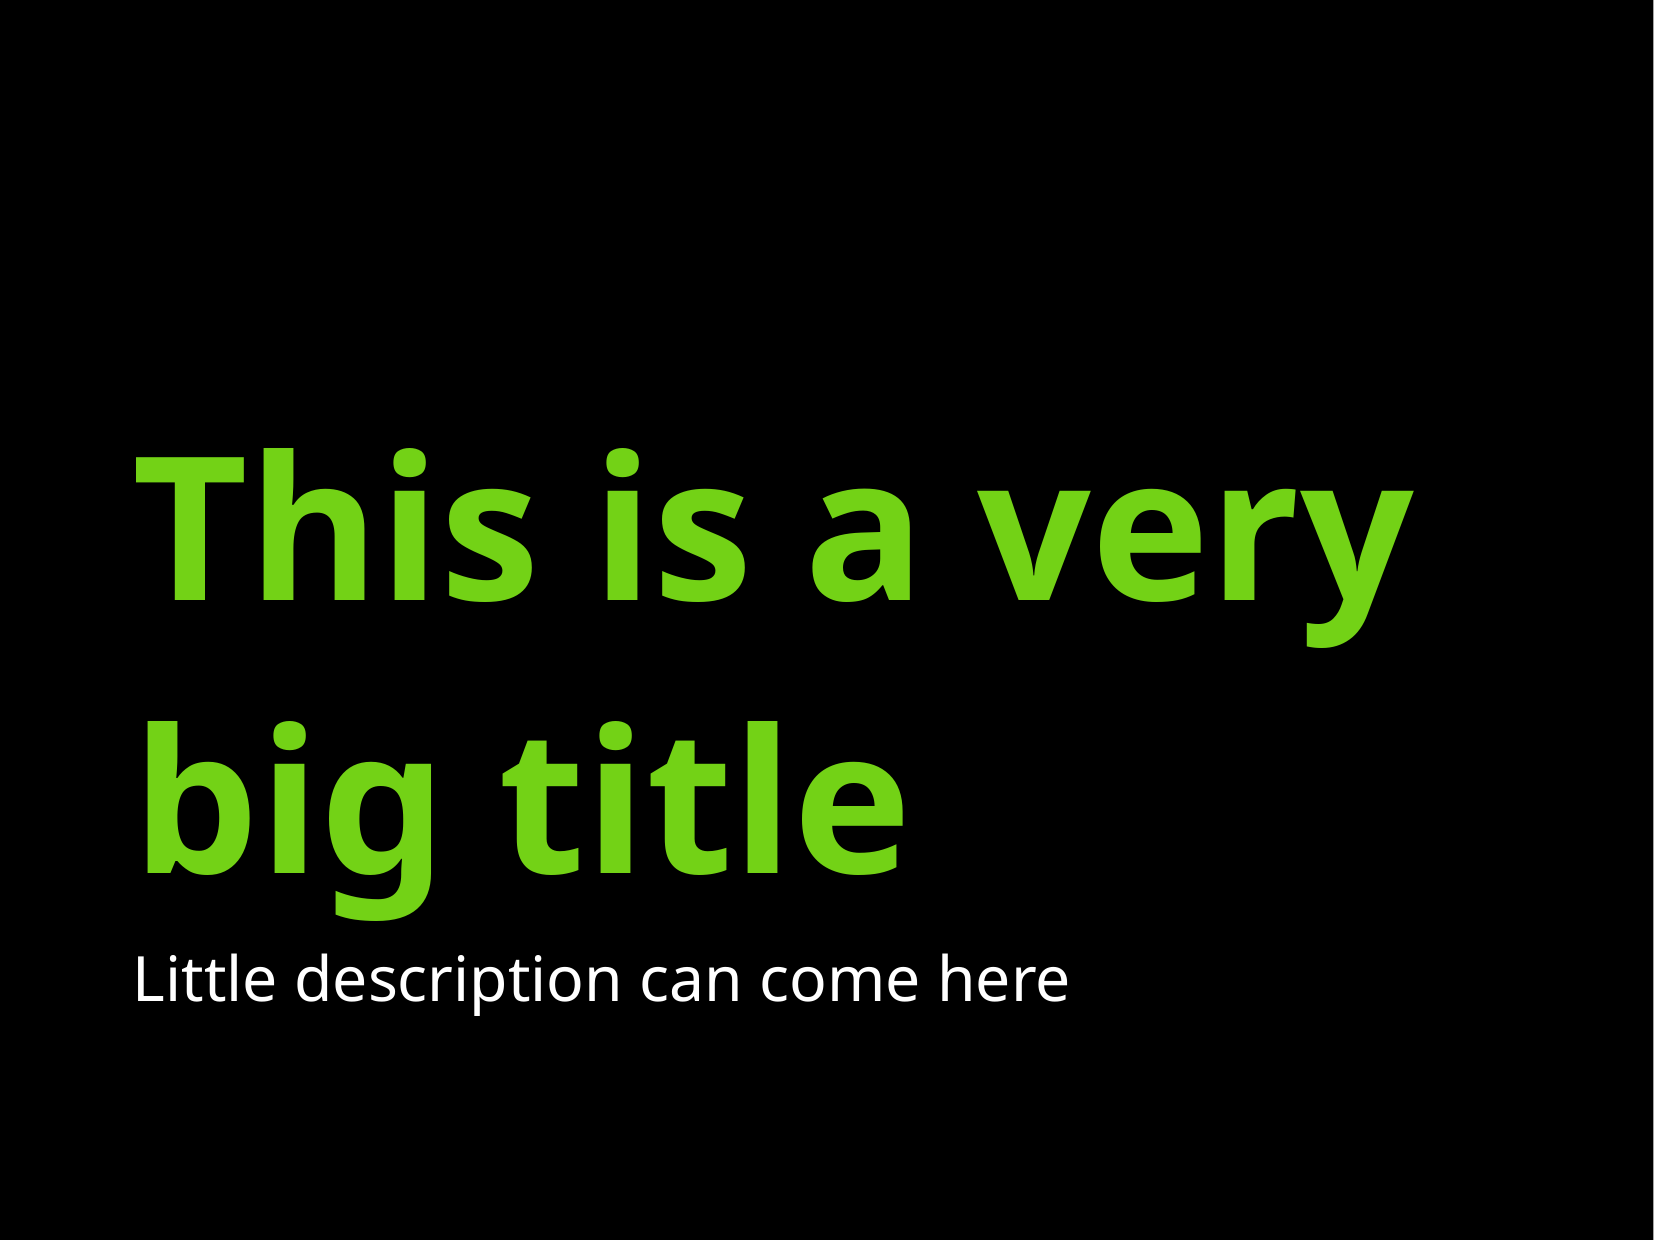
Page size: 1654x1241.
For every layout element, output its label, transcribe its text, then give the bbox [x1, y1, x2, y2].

text_box This is a very big title [118, 100, 1536, 927]
text_box Little description can come here [118, 927, 1536, 1134]
